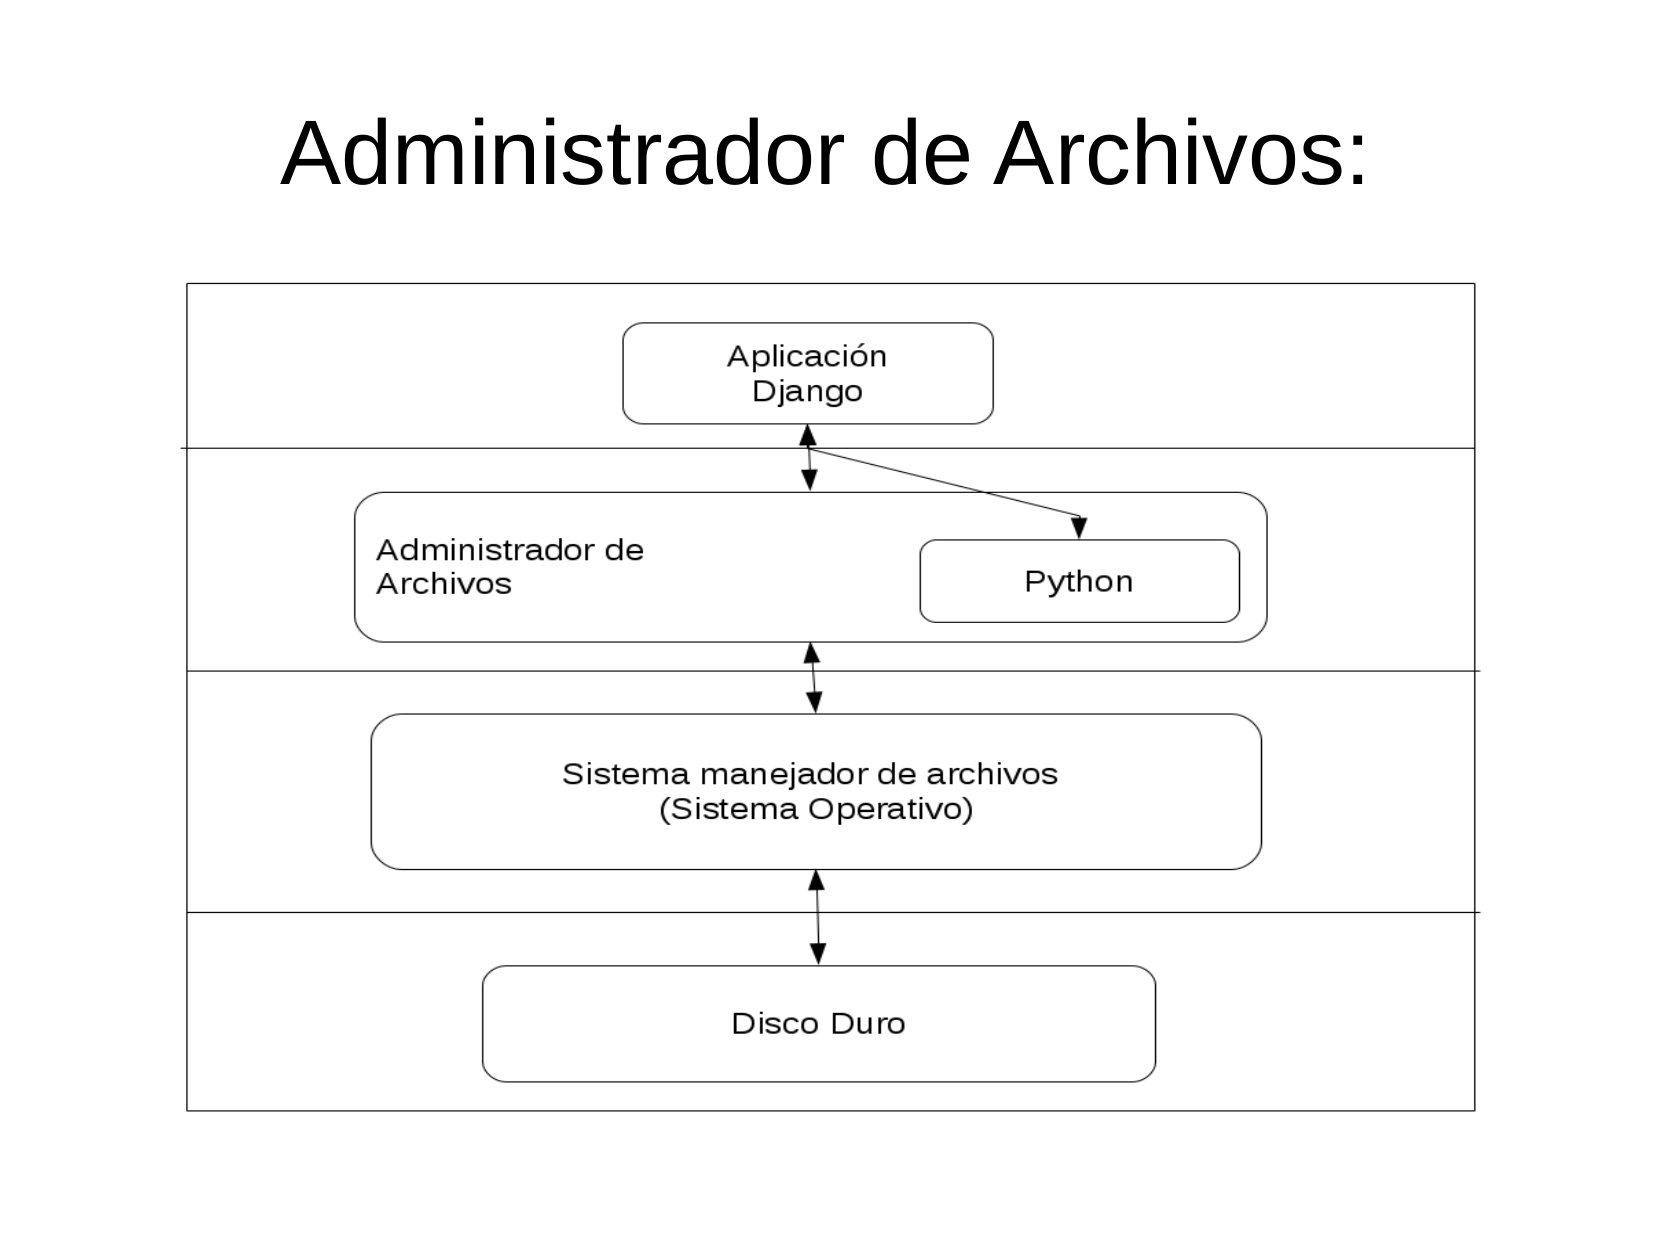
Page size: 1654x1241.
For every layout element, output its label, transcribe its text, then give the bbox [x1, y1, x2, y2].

title Administrador de Archivos: [82, 49, 1571, 257]
picture [141, 211, 1594, 1158]
